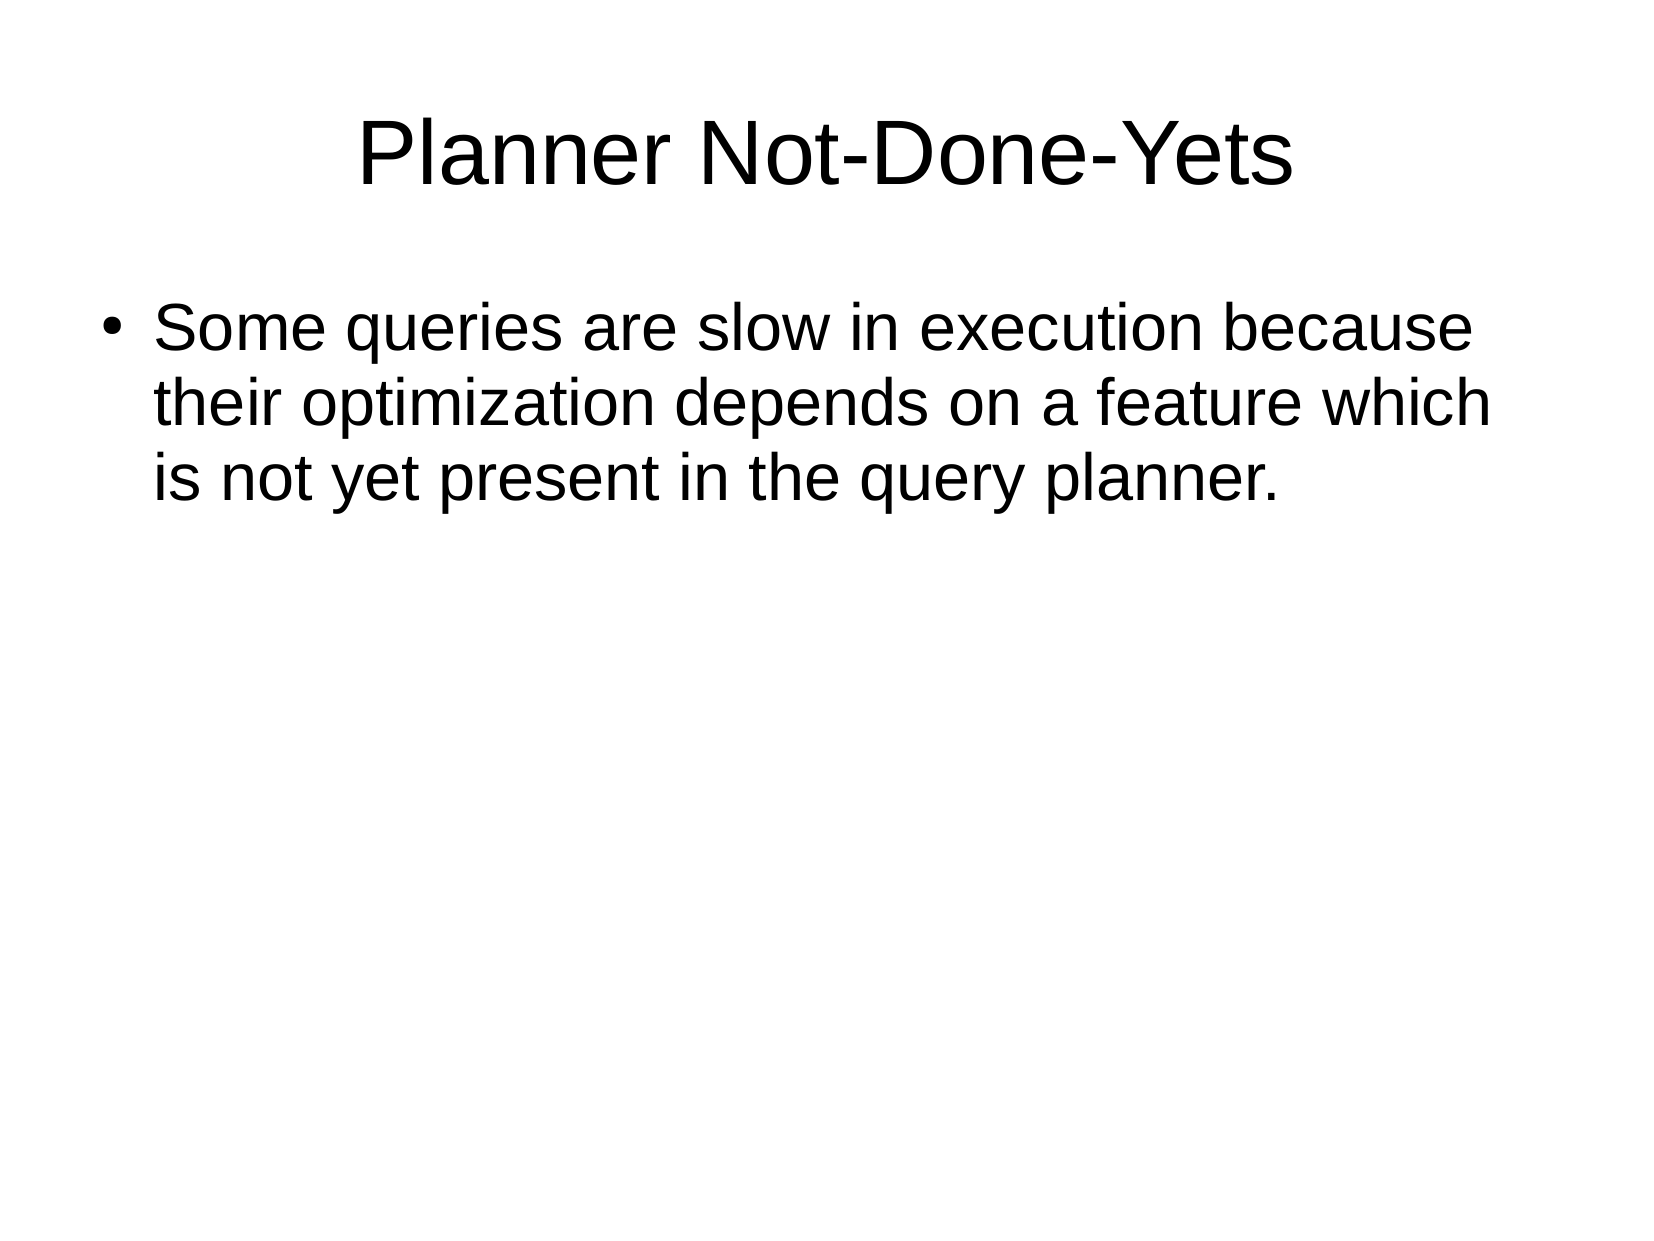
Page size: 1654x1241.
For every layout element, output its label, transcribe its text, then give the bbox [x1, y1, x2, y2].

list Some queries are slow in execution because their optimization depends on a feature which is not yet present in the query planner. [82, 290, 1538, 1010]
title Planner Not-Done-Yets [82, 49, 1571, 257]
